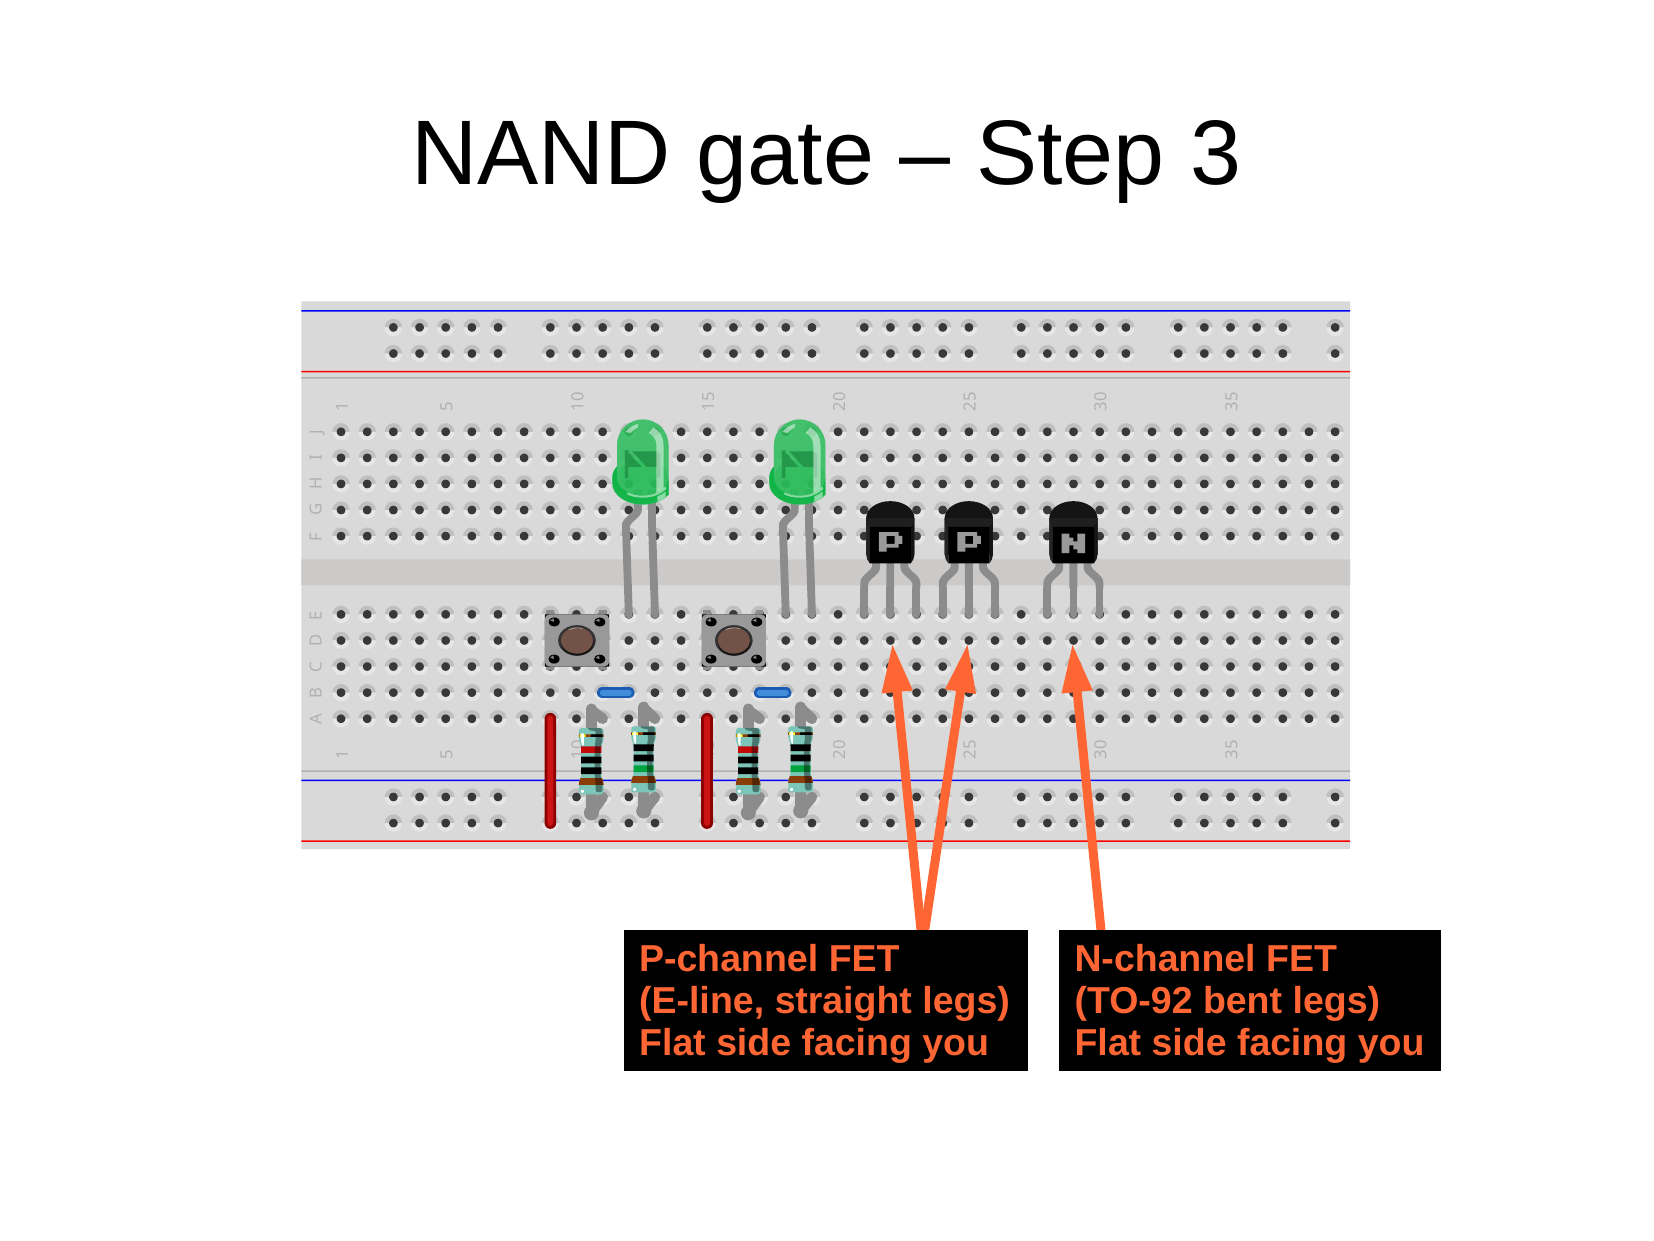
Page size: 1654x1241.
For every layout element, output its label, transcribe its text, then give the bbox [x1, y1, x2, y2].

picture [300, 300, 1351, 851]
text_box N-channel FET (TO-92 bent legs) Flat side facing you [1059, 930, 1441, 1071]
text_box P-channel FET (E-line, straight legs) Flat side facing you [624, 930, 1028, 1071]
title NAND gate – Step 3 [82, 49, 1571, 257]
